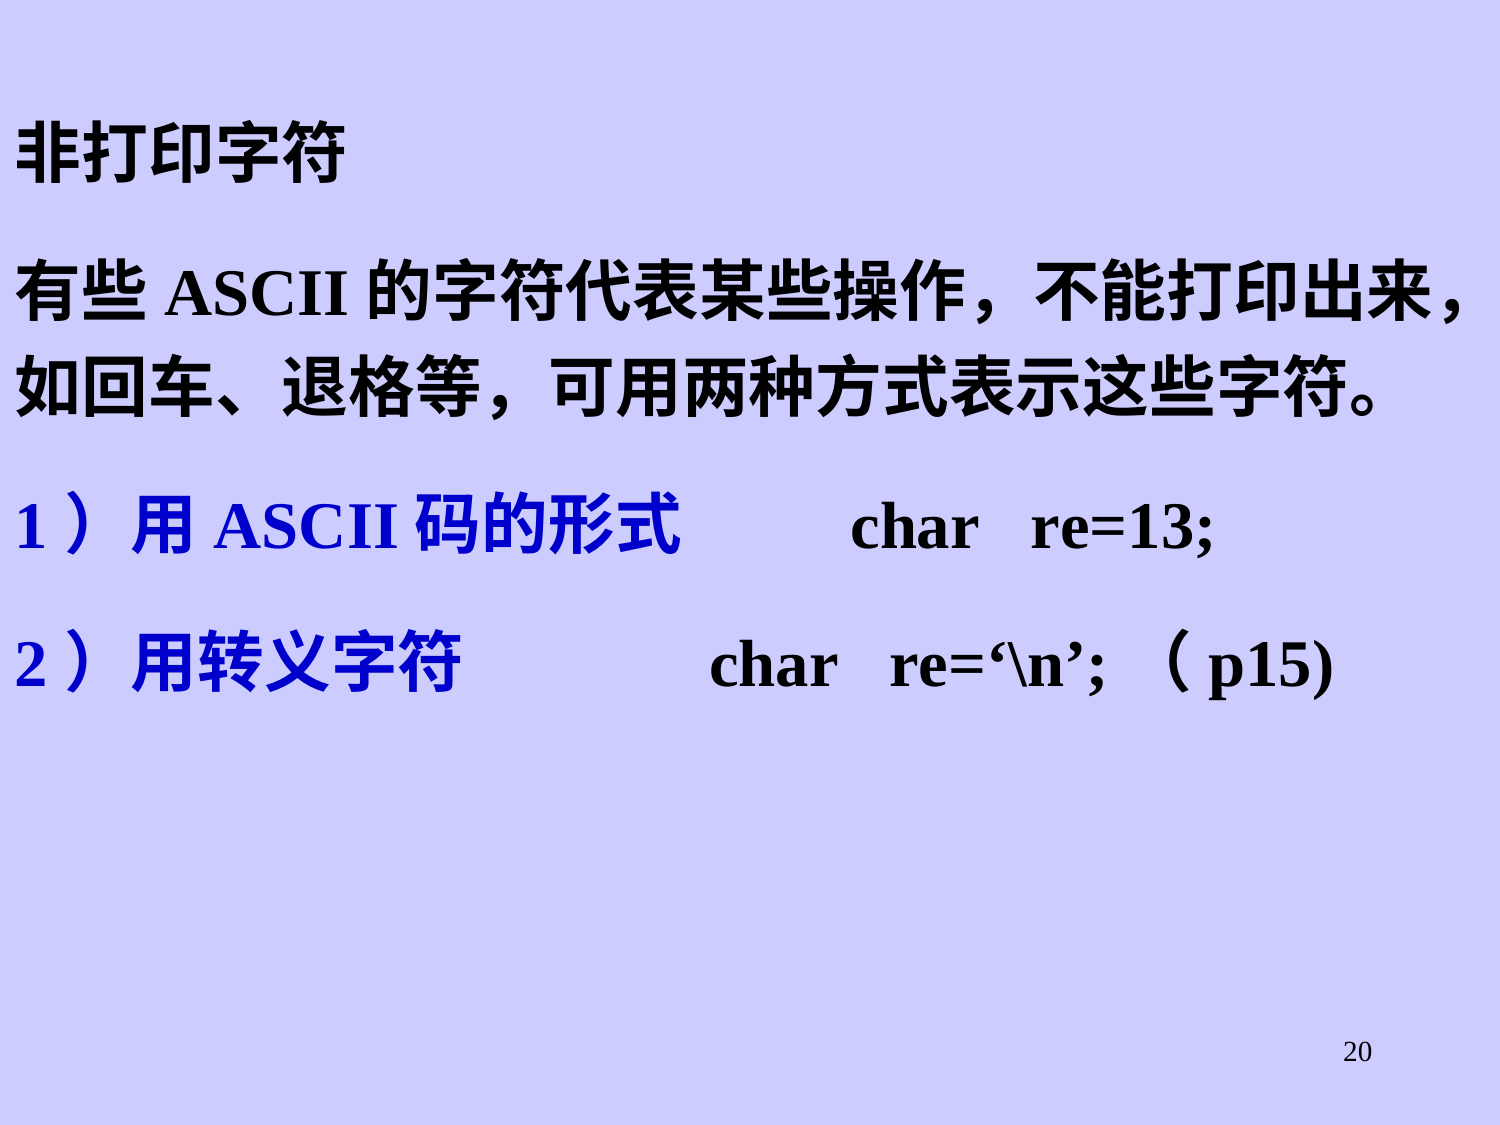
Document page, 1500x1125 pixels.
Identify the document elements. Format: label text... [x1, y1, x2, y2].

text_box <编号> [1074, 1025, 1388, 1101]
text_box 非打印字符 有些ASCII的字符代表某些操作，不能打印出来，如回车、退格等，可用两种方式表示这些字符。 1）用ASCII码的形式 char re=13; 2）用转义字符 char re=‘\n’;（p15) [0, 87, 1500, 708]
